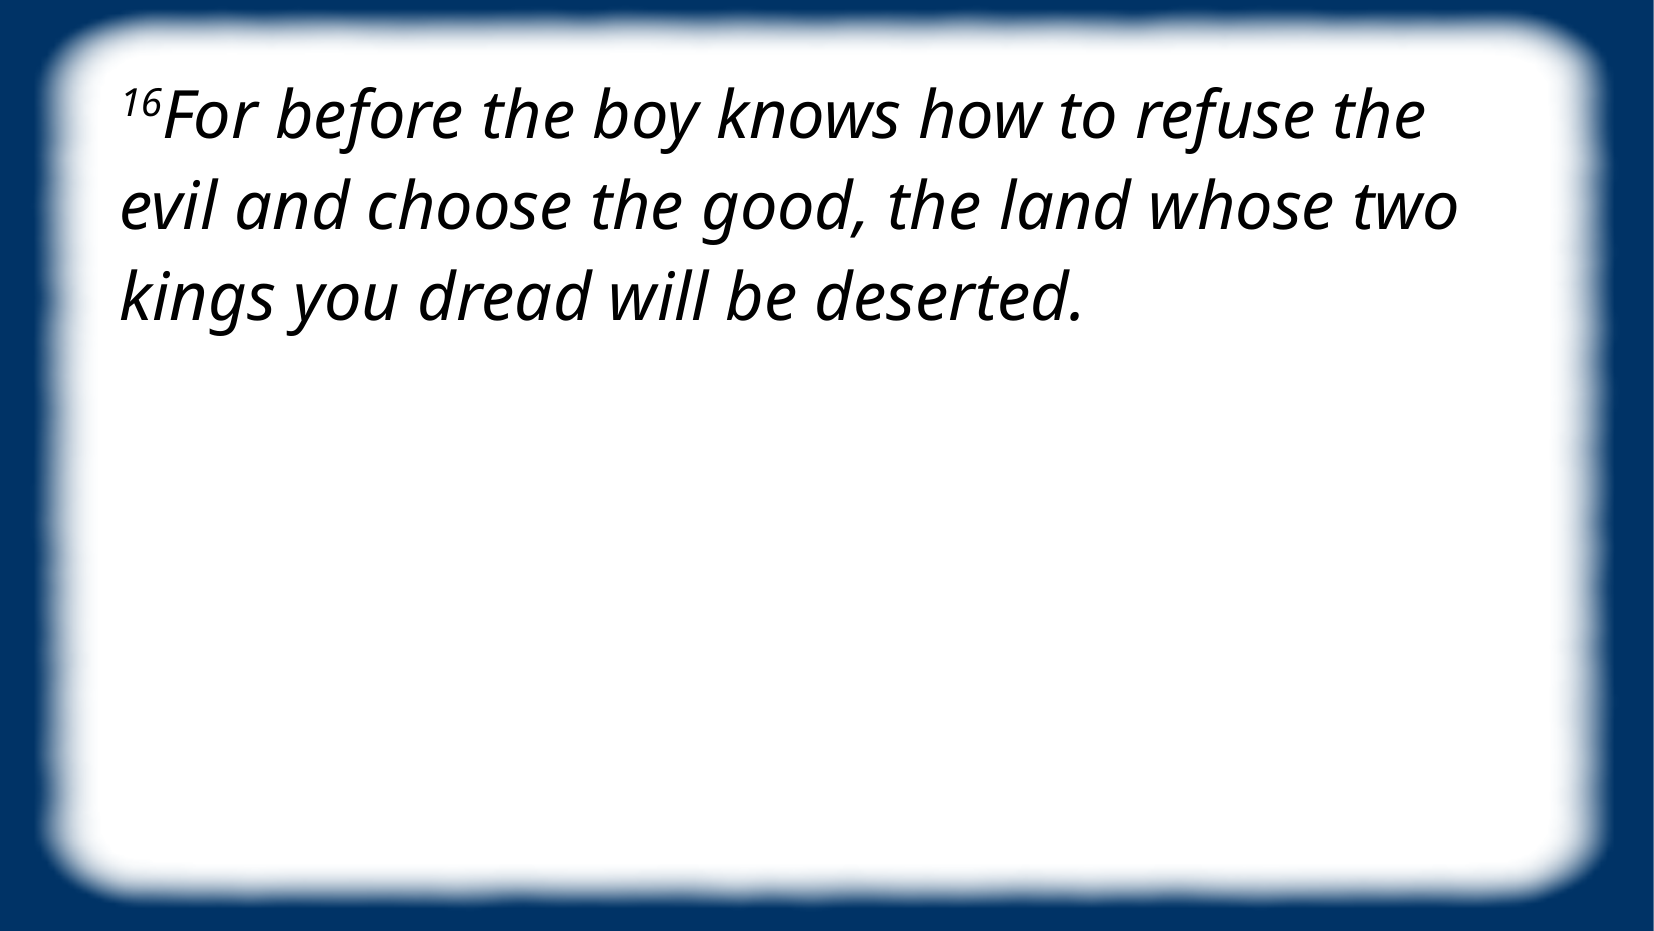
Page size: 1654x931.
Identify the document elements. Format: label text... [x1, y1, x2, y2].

text_box 16For before the boy knows how to refuse the evil and choose the good, the land whose two kings you dread will be deserted. [105, 60, 1546, 342]
picture [0, 0, 1654, 931]
